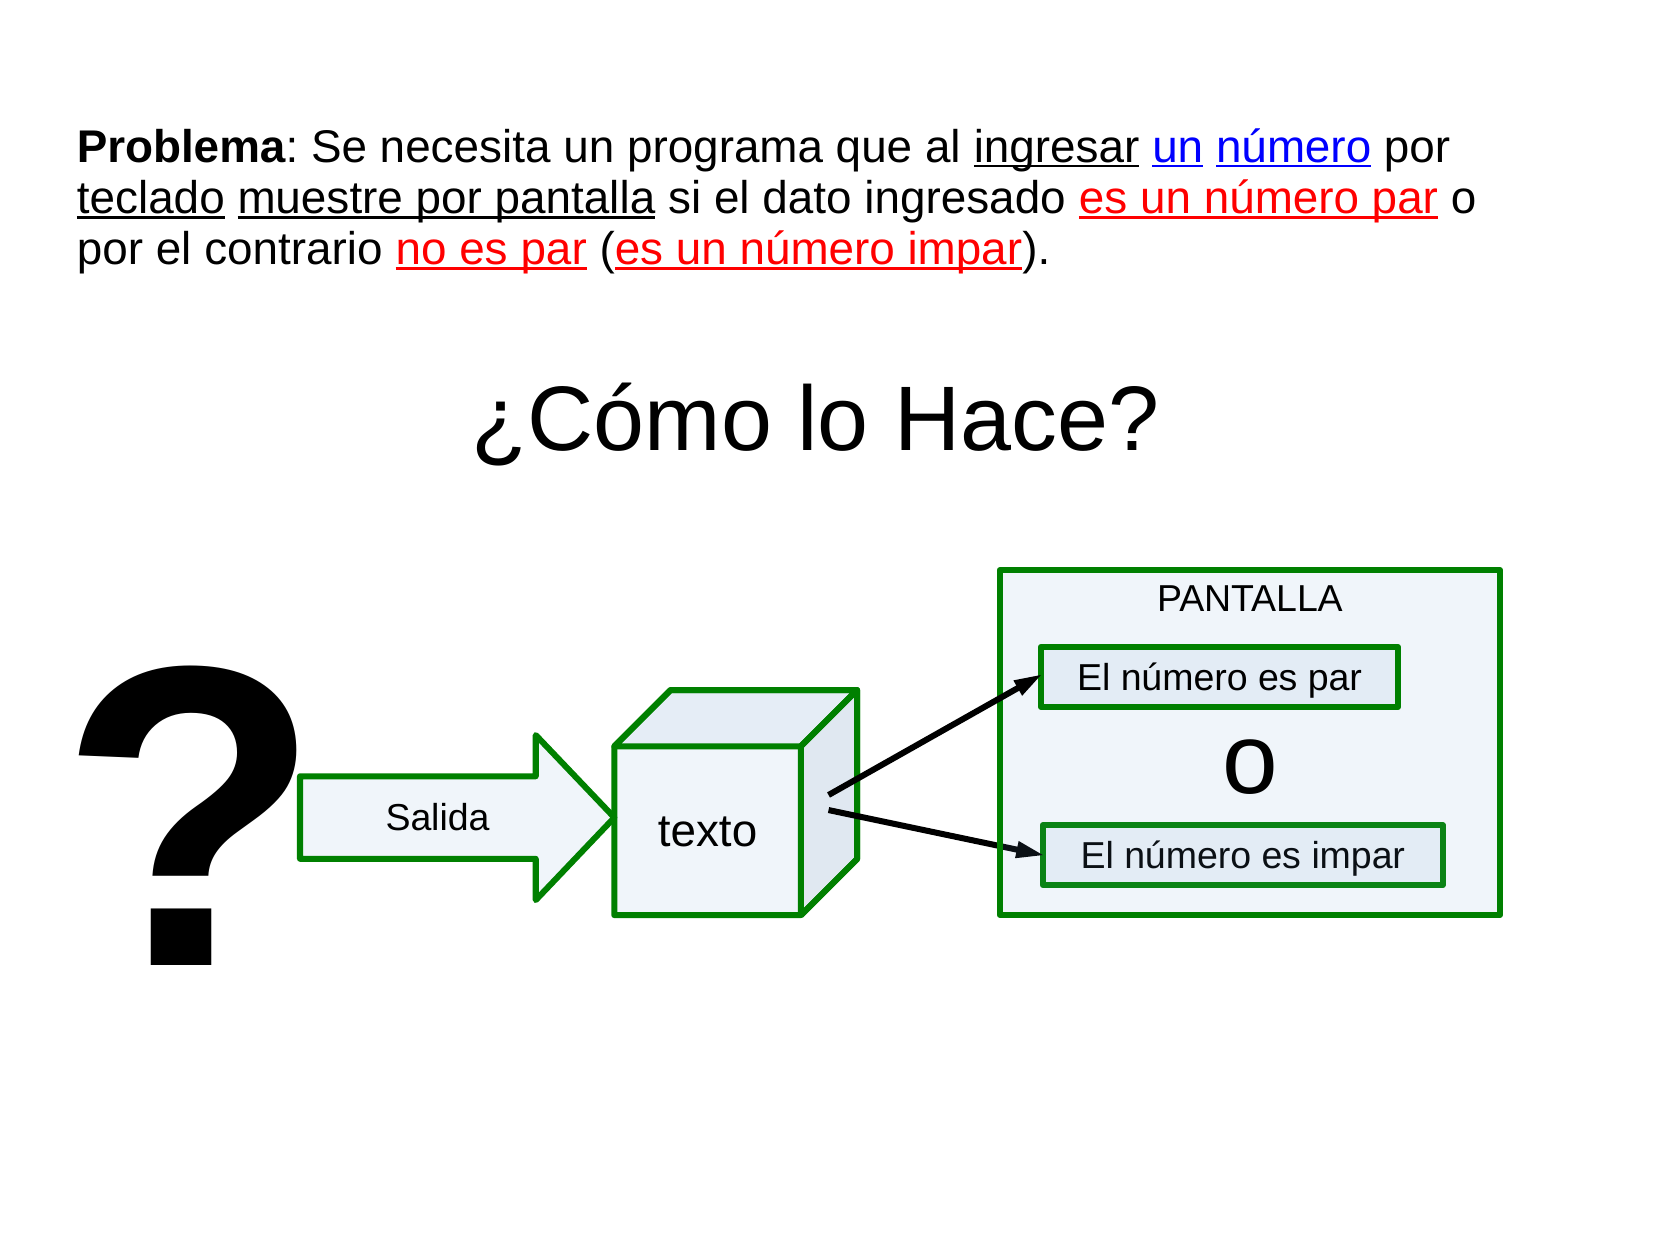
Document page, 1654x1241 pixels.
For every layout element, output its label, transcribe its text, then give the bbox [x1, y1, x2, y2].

text_box texto [614, 747, 800, 916]
text_box Salida [337, 735, 614, 901]
text_box El número es par [1040, 646, 1399, 707]
text_box ? [45, 570, 337, 1065]
title ¿Cómo lo Hace? [71, 315, 1561, 523]
text_box PANTALLA o [999, 570, 1500, 916]
subtitle Problema: Se necesita un programa que al ingresar un número por teclado muestre por pantalla si el dato ingresado es un número par o por el contrario no es par (es un número impar). [76, 105, 1510, 291]
text_box 1 impar 0 par [614, 690, 856, 747]
